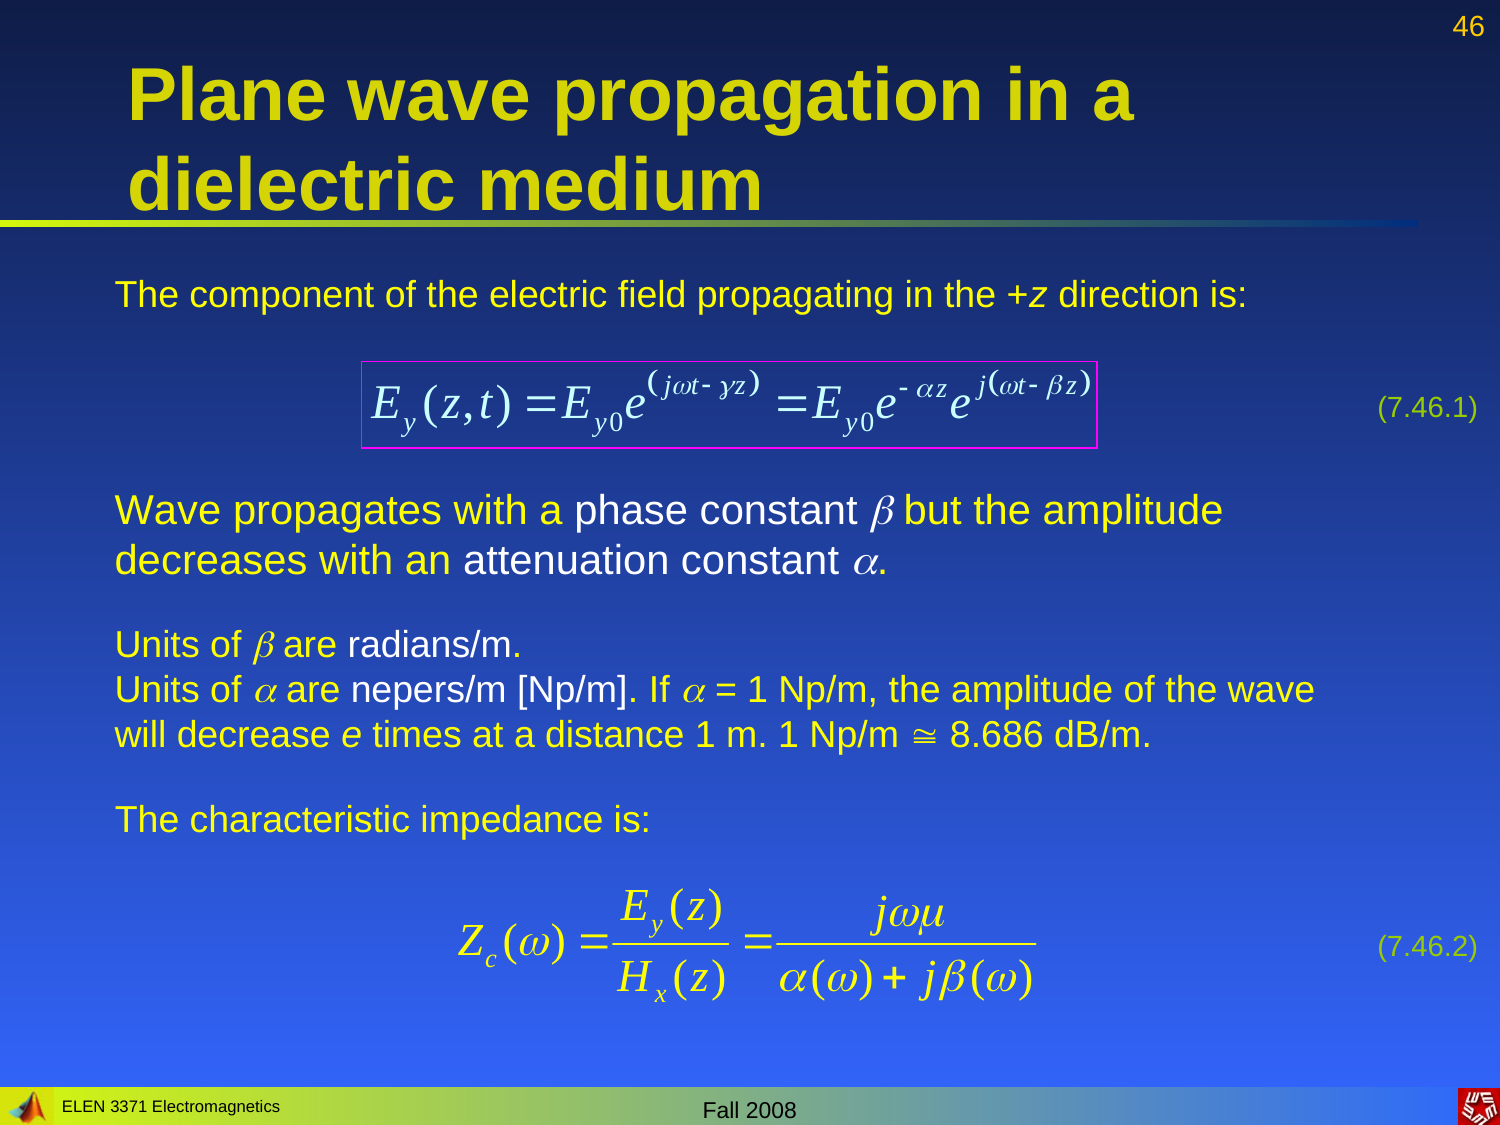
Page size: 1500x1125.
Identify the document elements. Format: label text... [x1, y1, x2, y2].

picture [0, 1087, 54, 1125]
picture [1458, 1088, 1500, 1125]
chart [450, 875, 1046, 1013]
text_box The characteristic impedance is: [99, 787, 1388, 848]
text_box (7.46.2) [1362, 920, 1500, 971]
text_box (7.46.1) [1362, 380, 1500, 432]
text_box The component of the electric field propagating in the +z direction is: [99, 262, 1426, 323]
title Plane wave propagation in a dielectric medium [112, 37, 1388, 201]
text_box Wave propagates with a phase constant  but the amplitude decreases with an attenuation constant . [99, 474, 1413, 591]
text_box Units of  are radians/m. Units of  are nepers/m [Np/m]. If  = 1 Np/m, the amplitude of the wave will decrease e times at a distance 1 m. 1 Np/m  8.686 dB/m. [99, 612, 1363, 763]
chart [362, 362, 1097, 448]
